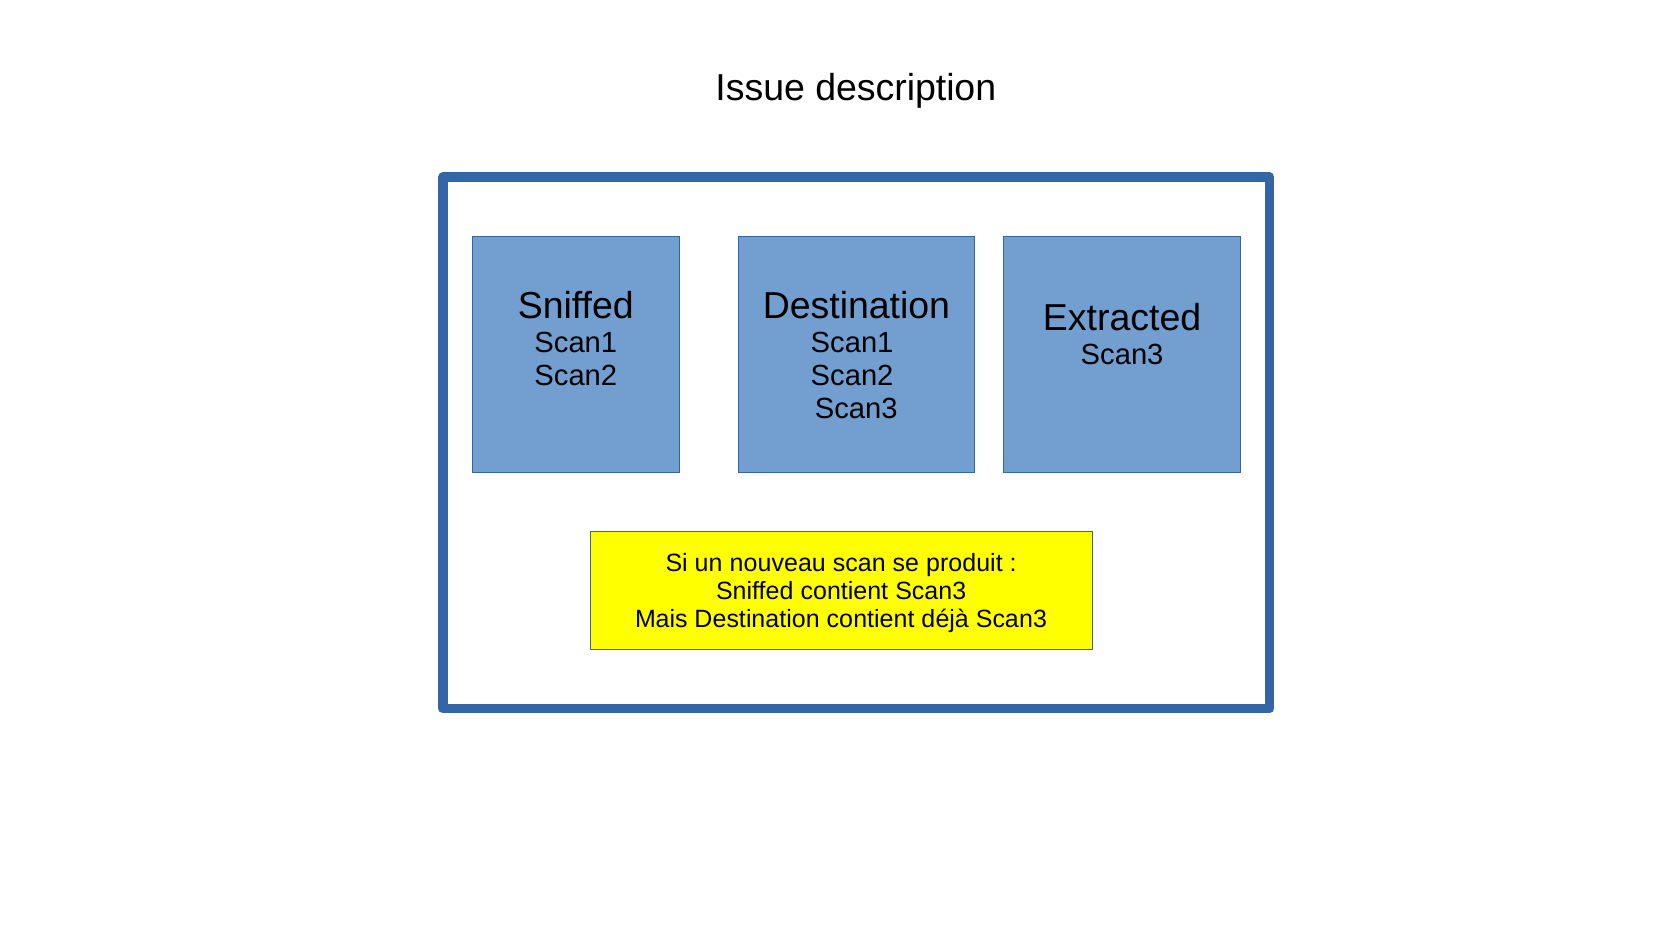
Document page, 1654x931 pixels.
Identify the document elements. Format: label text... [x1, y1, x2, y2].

text_box Si un nouveau scan se produit : Sniffed contient Scan3 Mais Destination contient déjà Scan3 [590, 531, 1093, 650]
text_box Issue description [620, 59, 1092, 124]
text_box [442, 177, 1270, 709]
